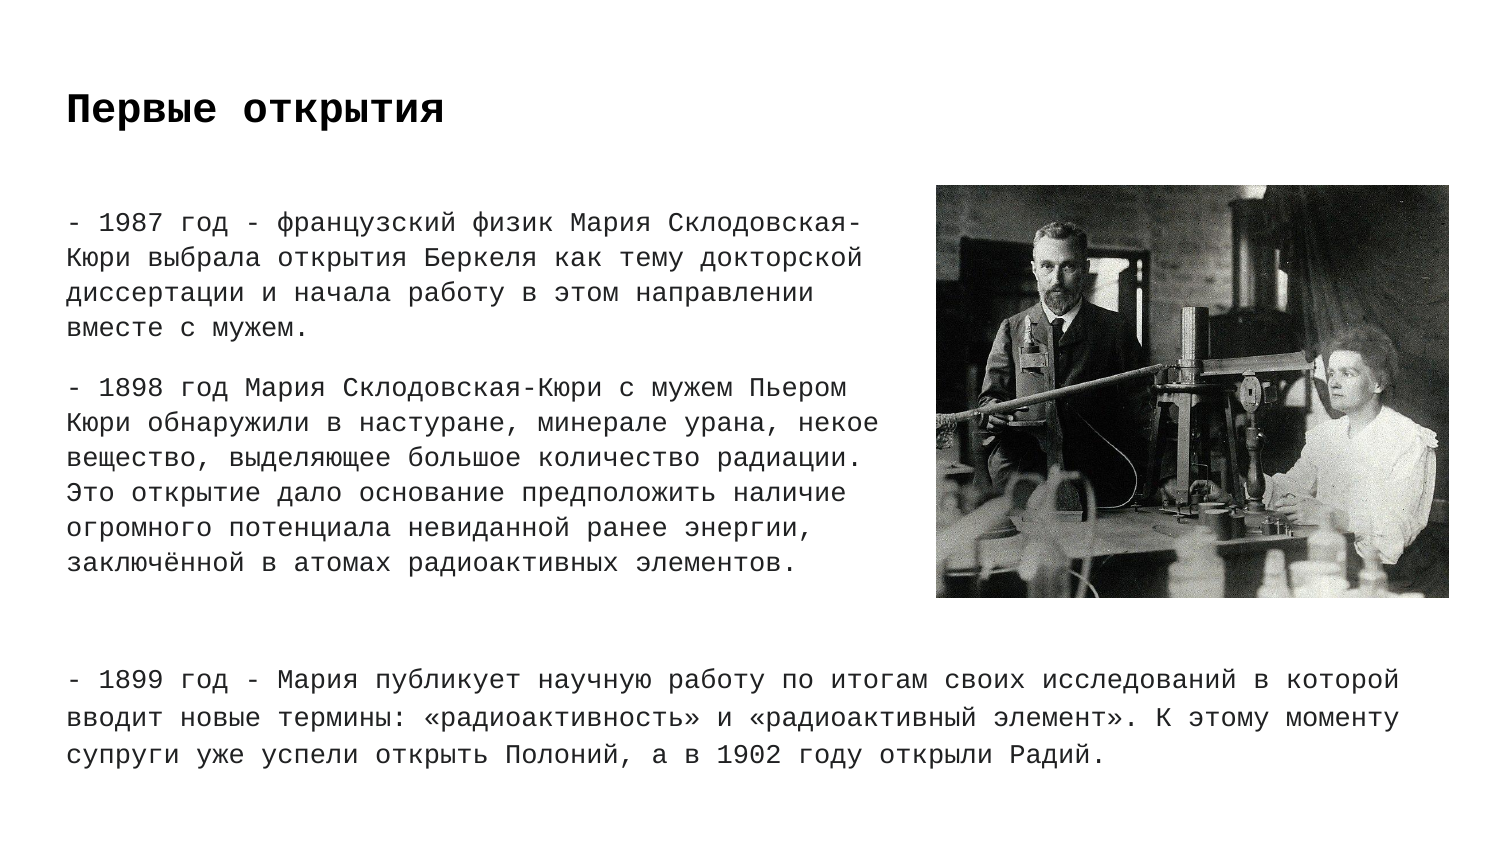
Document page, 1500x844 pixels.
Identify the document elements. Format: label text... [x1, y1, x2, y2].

title Первые открытия [51, 72, 1449, 167]
picture [936, 185, 1449, 598]
text_box - 1899 год - Мария публикует научную работу по итогам своих исследований в которой вводит новые термины: «радиоактивность» и «радиоактивный элемент». К этому моменту супруги уже успели открыть Полоний, а в 1902 году открыли Радий. [51, 642, 1464, 785]
list - 1987 год - французский физик Мария Склодовская-Кюри выбрала открытия Беркеля как тему докторской диссертации и начала работу в этом направлении вместе с мужем. - 1898 год Мария Склодовская-Кюри с мужем Пьером Кюри обнаружили в настуране, минерале урана, некое вещество, выделяющее большое количество радиации. Это открытие дало основание предположить наличие огромного потенциала невиданной ранее энергии, заключённой в атомах радиоактивных элементов. [51, 189, 925, 640]
